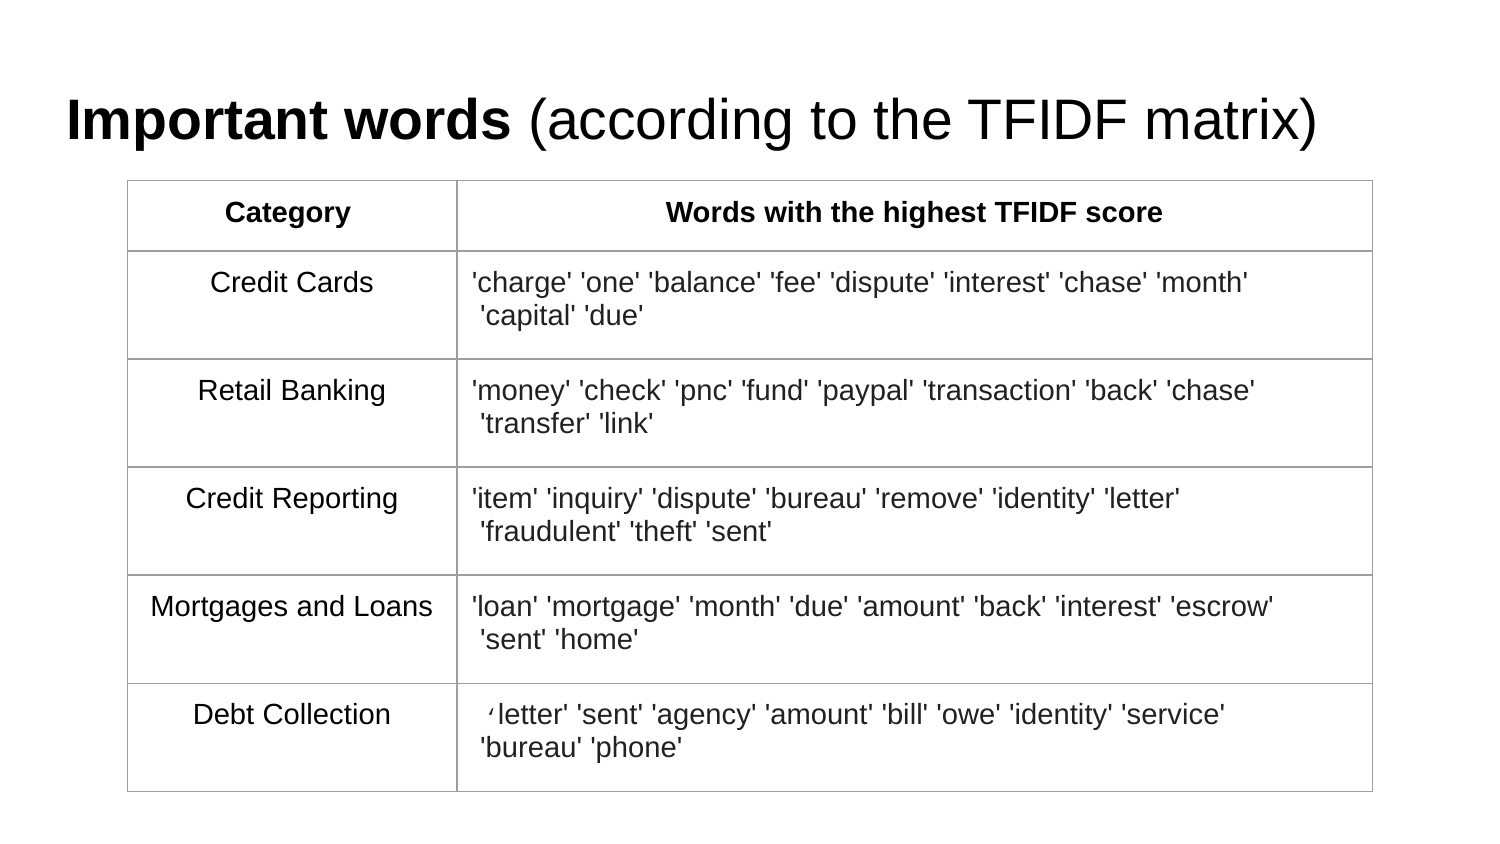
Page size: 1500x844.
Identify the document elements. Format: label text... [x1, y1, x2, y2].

table_cell 'money' 'check' 'pnc' 'fund' 'paypal' 'transaction' 'back' 'chase' 'transfer' 'link' [458, 360, 1372, 466]
title Important words (according to the TFIDF matrix) [51, 72, 1449, 167]
table_cell Credit Cards [128, 252, 456, 358]
table_cell Debt Collection [128, 684, 456, 791]
table_cell 'item' 'inquiry' 'dispute' 'bureau' 'remove' 'identity' 'letter' 'fraudulent' 'theft' 'sent' [458, 468, 1372, 574]
table_cell 'loan' 'mortgage' 'month' 'due' 'amount' 'back' 'interest' 'escrow' 'sent' 'home' [458, 576, 1372, 683]
table_header Words with the highest TFIDF score [458, 181, 1372, 250]
table_cell 'charge' 'one' 'balance' 'fee' 'dispute' 'interest' 'chase' 'month' 'capital' 'due' [458, 252, 1372, 358]
table_cell Mortgages and Loans [128, 576, 456, 683]
table_cell ‘letter' 'sent' 'agency' 'amount' 'bill' 'owe' 'identity' 'service' 'bureau' 'phone' [458, 684, 1372, 791]
table_header Category [128, 181, 456, 250]
table_cell Credit Reporting [128, 468, 456, 574]
table_cell Retail Banking [128, 360, 456, 466]
